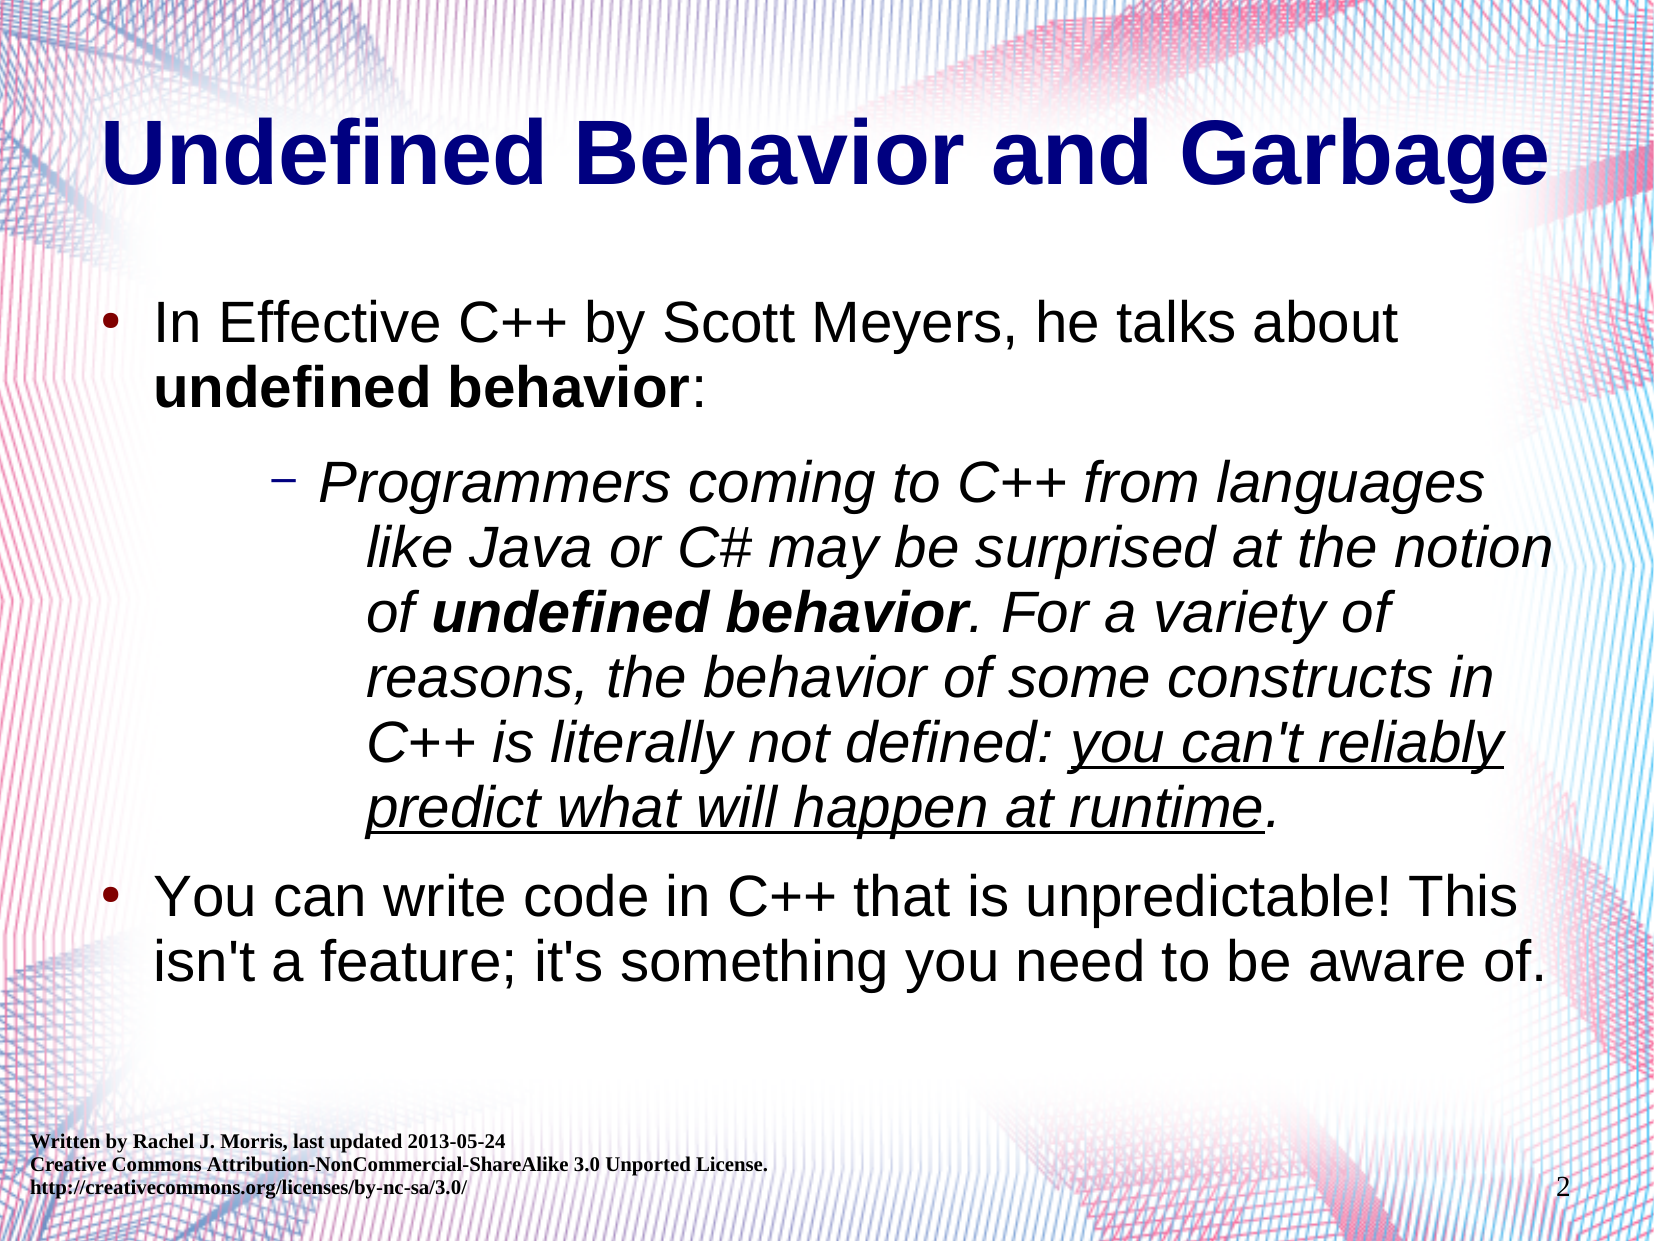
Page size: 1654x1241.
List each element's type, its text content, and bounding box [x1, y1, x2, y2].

list In Effective C++ by Scott Meyers, he talks about undefined behavior: Programmers coming to C++ from languages like Java or C# may be surprised at the notion of undefined behavior. For a variety of reasons, the behavior of some constructs in C++ is literally not defined: you can't reliably predict what will happen at runtime. You can write code in C++ that is unpredictable! This isn't a feature; it's something you need to be aware of. [82, 290, 1571, 1010]
picture [0, 0, 1654, 1241]
title Undefined Behavior and Garbage [82, 49, 1571, 257]
